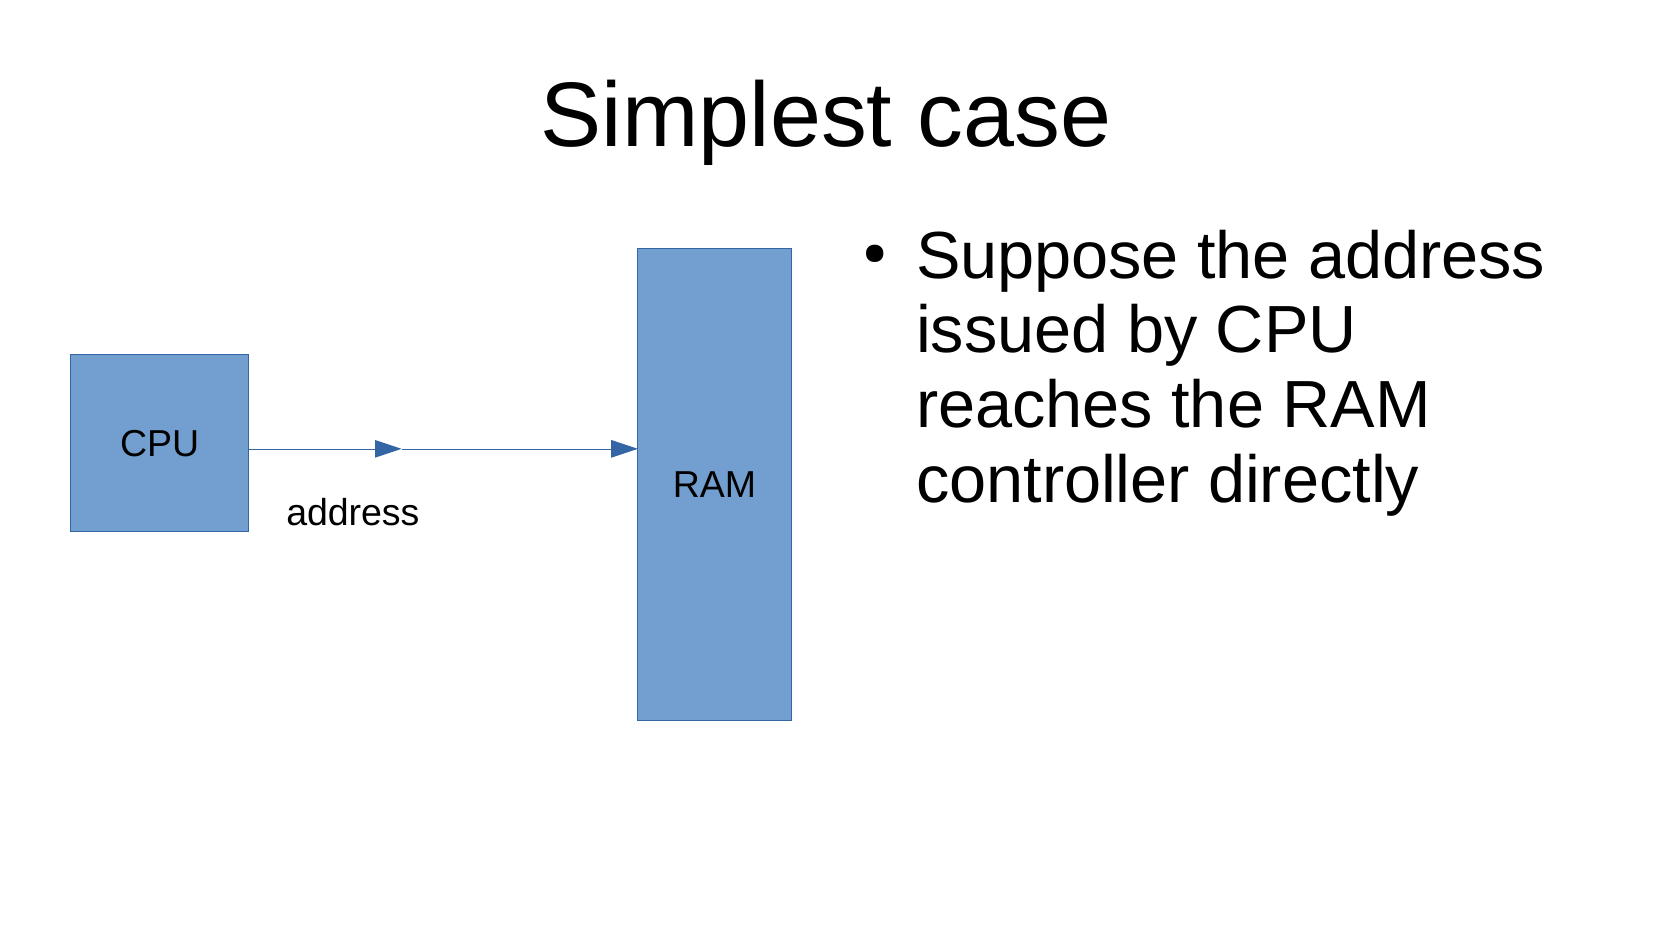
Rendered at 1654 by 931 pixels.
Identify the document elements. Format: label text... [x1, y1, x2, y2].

title Simplest case [82, 37, 1571, 193]
text_box RAM [637, 248, 792, 721]
text_box address [271, 484, 435, 542]
list Suppose the address issued by CPU reaches the RAM controller directly [845, 217, 1572, 758]
text_box CPU [70, 354, 249, 532]
